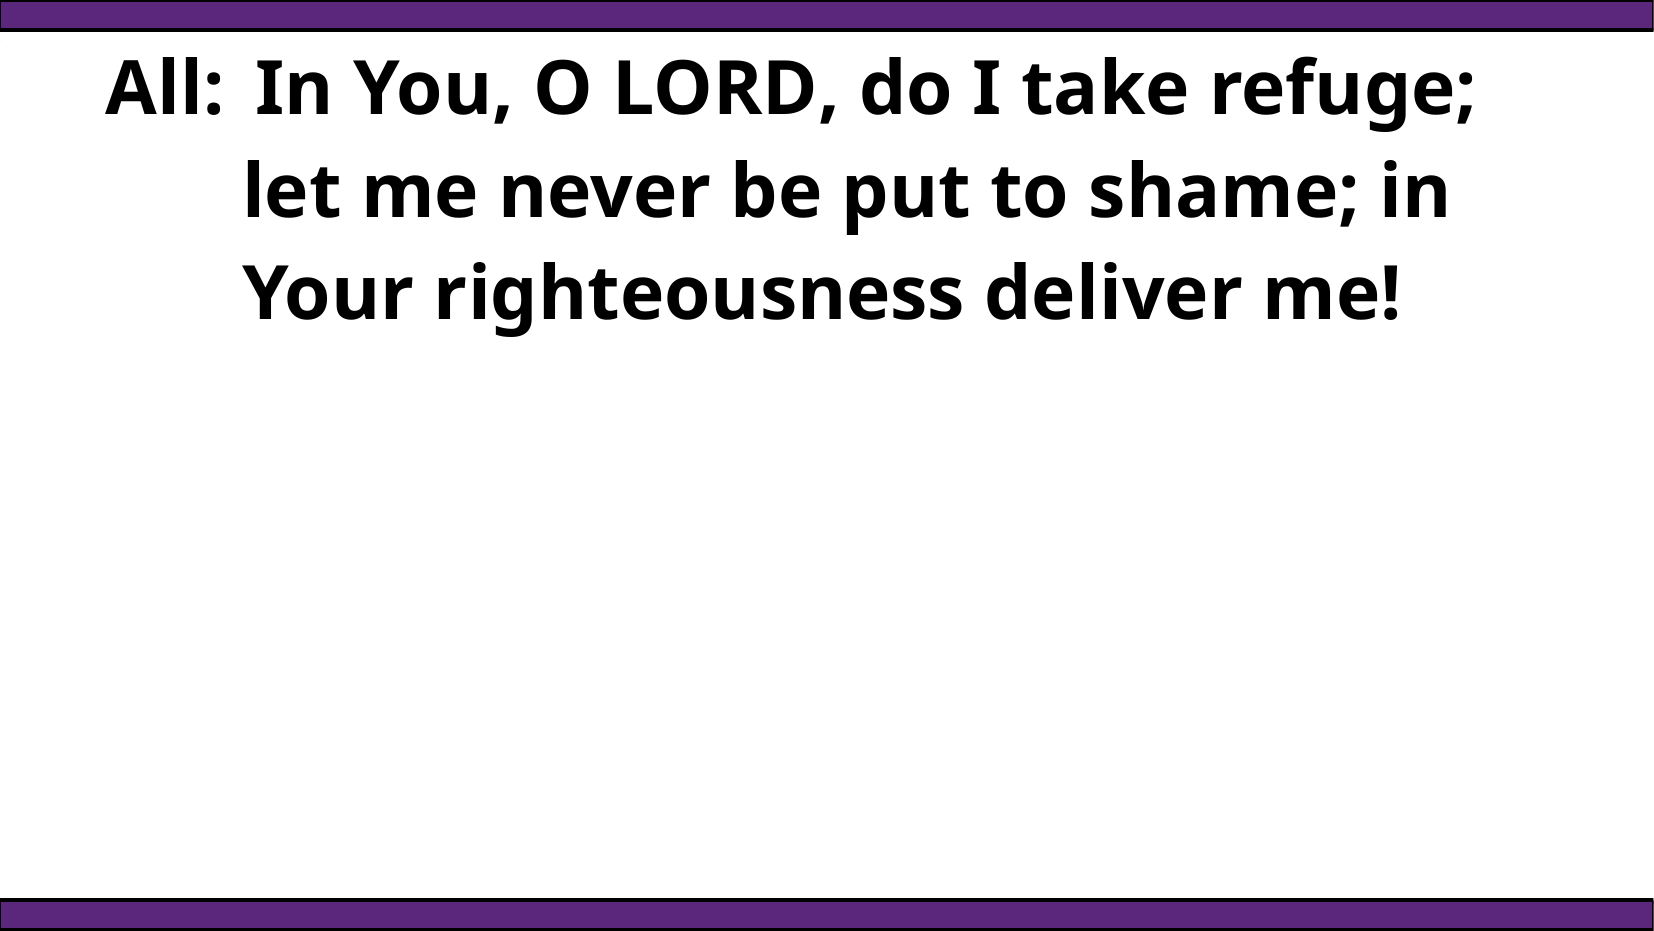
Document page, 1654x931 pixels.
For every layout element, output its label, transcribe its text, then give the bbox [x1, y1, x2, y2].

picture [0, 31, 1654, 900]
text_box [0, 0, 1654, 31]
text_box [0, 900, 1654, 931]
text_box All: In You, O Lord, do I take refuge; let me never be put to shame; in Your righteousness deliver me! [90, 27, 1563, 348]
